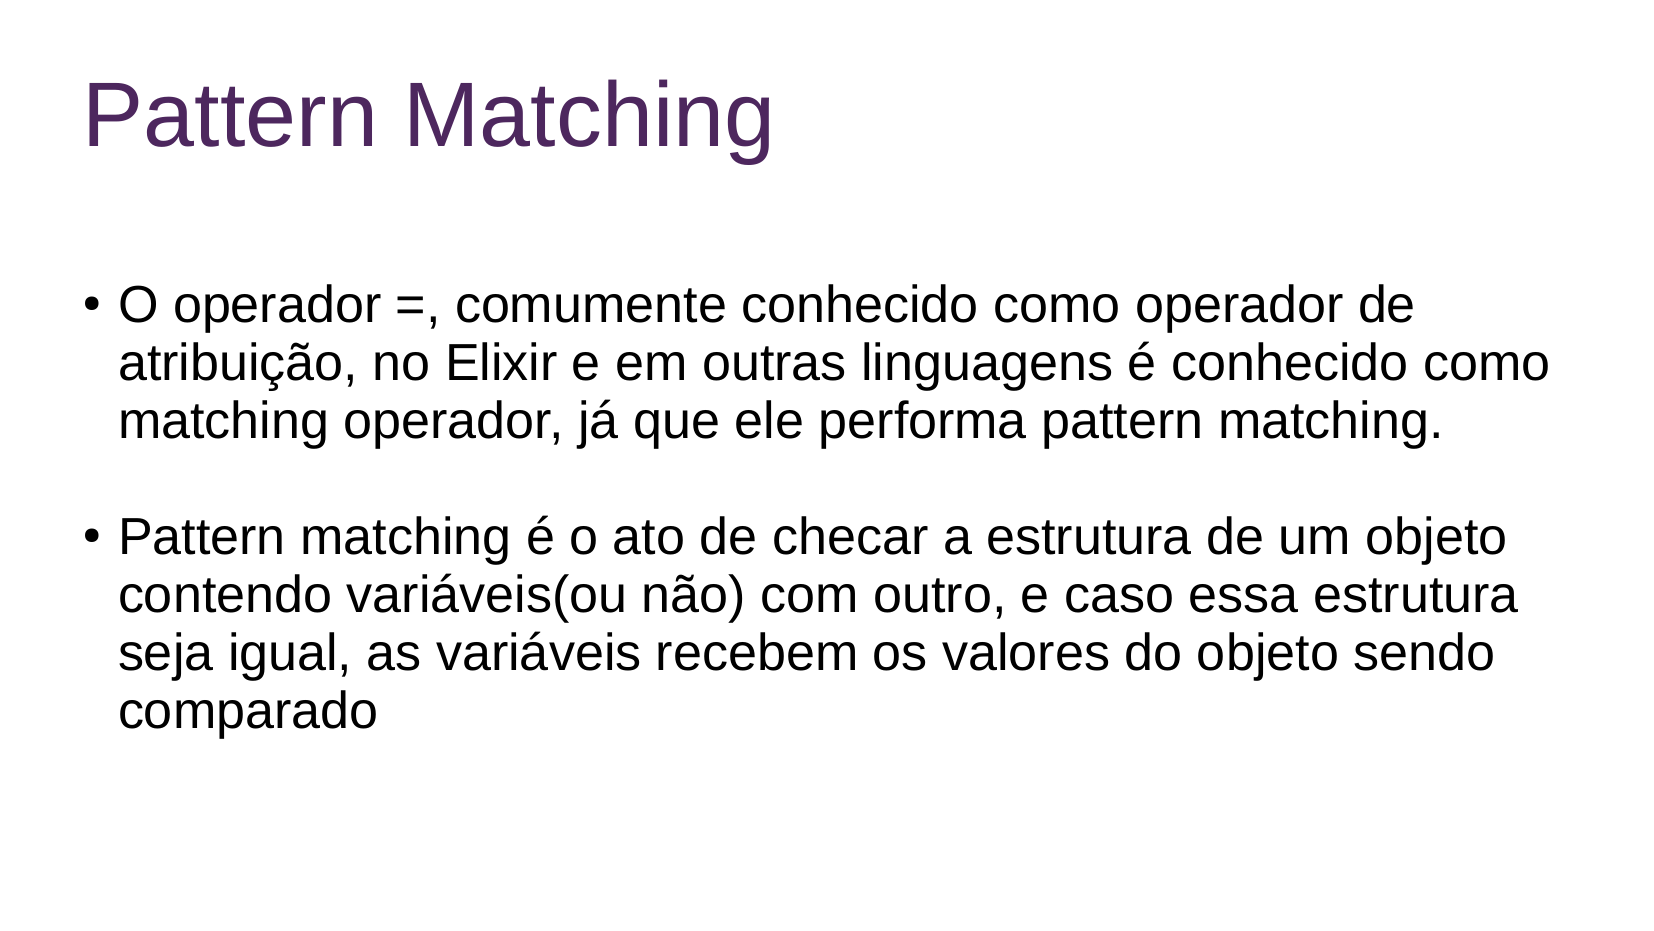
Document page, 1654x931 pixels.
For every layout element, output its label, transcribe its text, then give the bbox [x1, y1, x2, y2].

title Pattern Matching [82, 37, 1571, 193]
text_box O operador =, comumente conhecido como operador de atribuição, no Elixir e em outras linguagens é conhecido como matching operador, já que ele performa pattern matching. Pattern matching é o ato de checar a estrutura de um objeto contendo variáveis(ou não) com outro, e caso essa estrutura seja igual, as variáveis recebem os valores do objeto sendo comparado [82, 217, 1571, 856]
